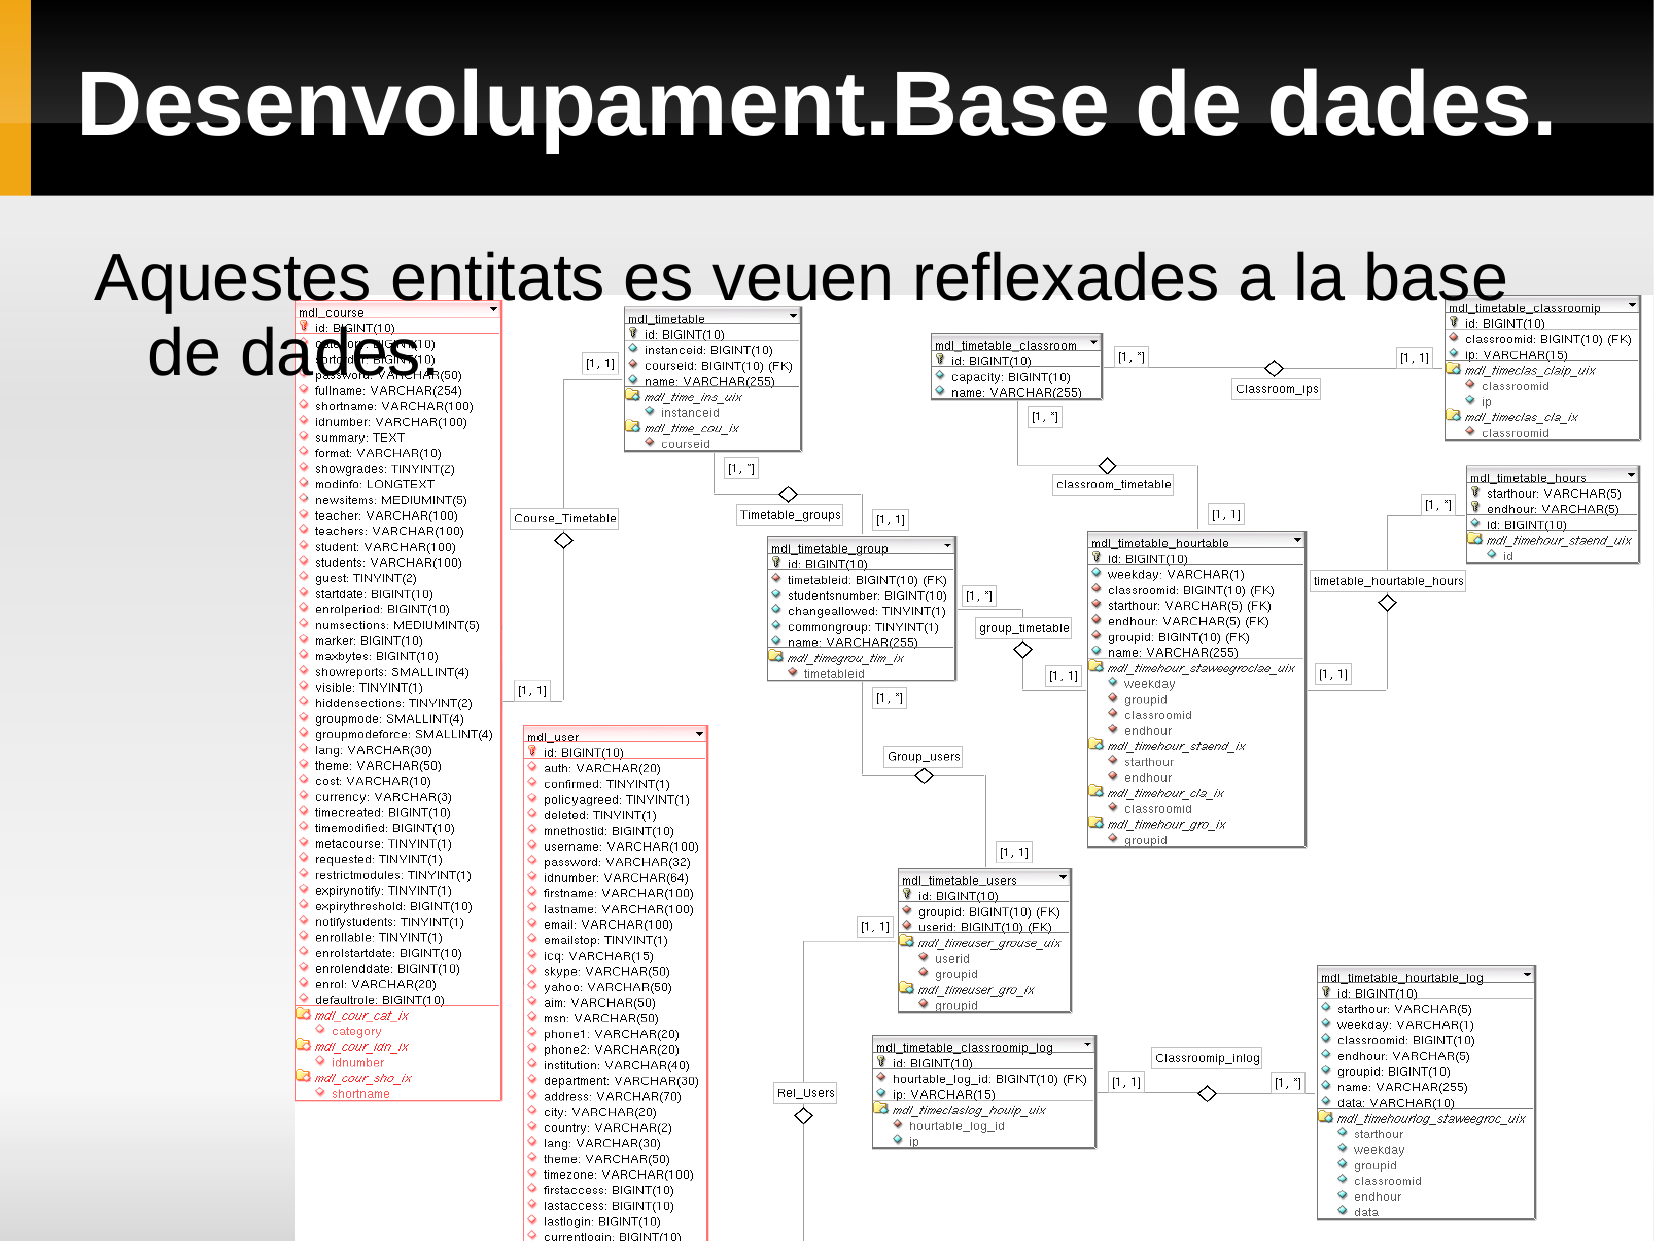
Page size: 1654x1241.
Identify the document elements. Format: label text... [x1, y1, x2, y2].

list Aquestes entitats es veuen reflexades a la base de dades. [76, 240, 1565, 473]
title Desenvolupament.Base de dades. [76, 0, 1565, 208]
picture [0, 0, 1654, 1241]
